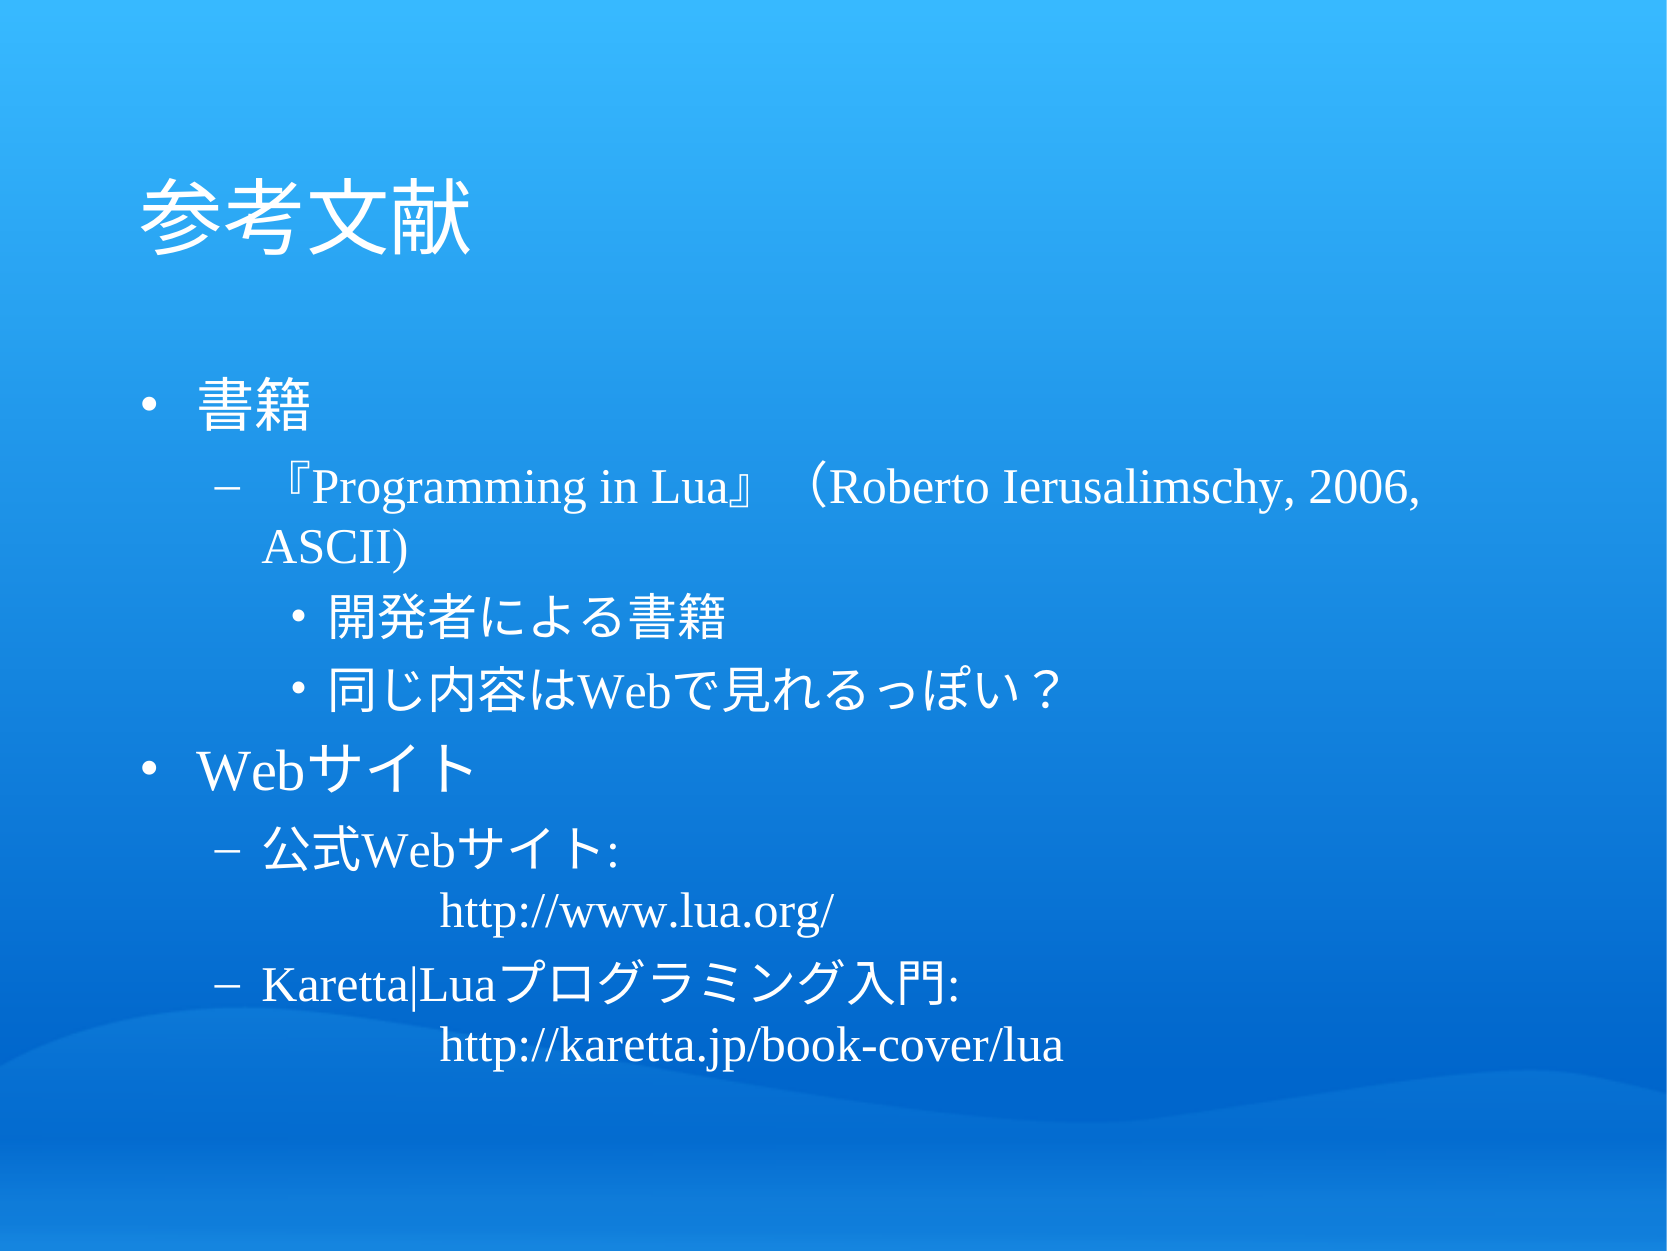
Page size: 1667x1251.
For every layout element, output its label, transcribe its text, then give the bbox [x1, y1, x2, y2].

title 参考文献 [124, 110, 1542, 320]
list 書籍 『Programming in Lua』（Roberto Ierusalimschy, 2006, ASCII) 開発者による書籍 同じ内容はWebで見れるっぽい？ Webサイト 公式Webサイト: http://www.lua.org/ Karetta|Luaプログラミング入門: http://karetta.jp/book-cover/lua [124, 360, 1542, 1112]
picture [0, 0, 1667, 1251]
